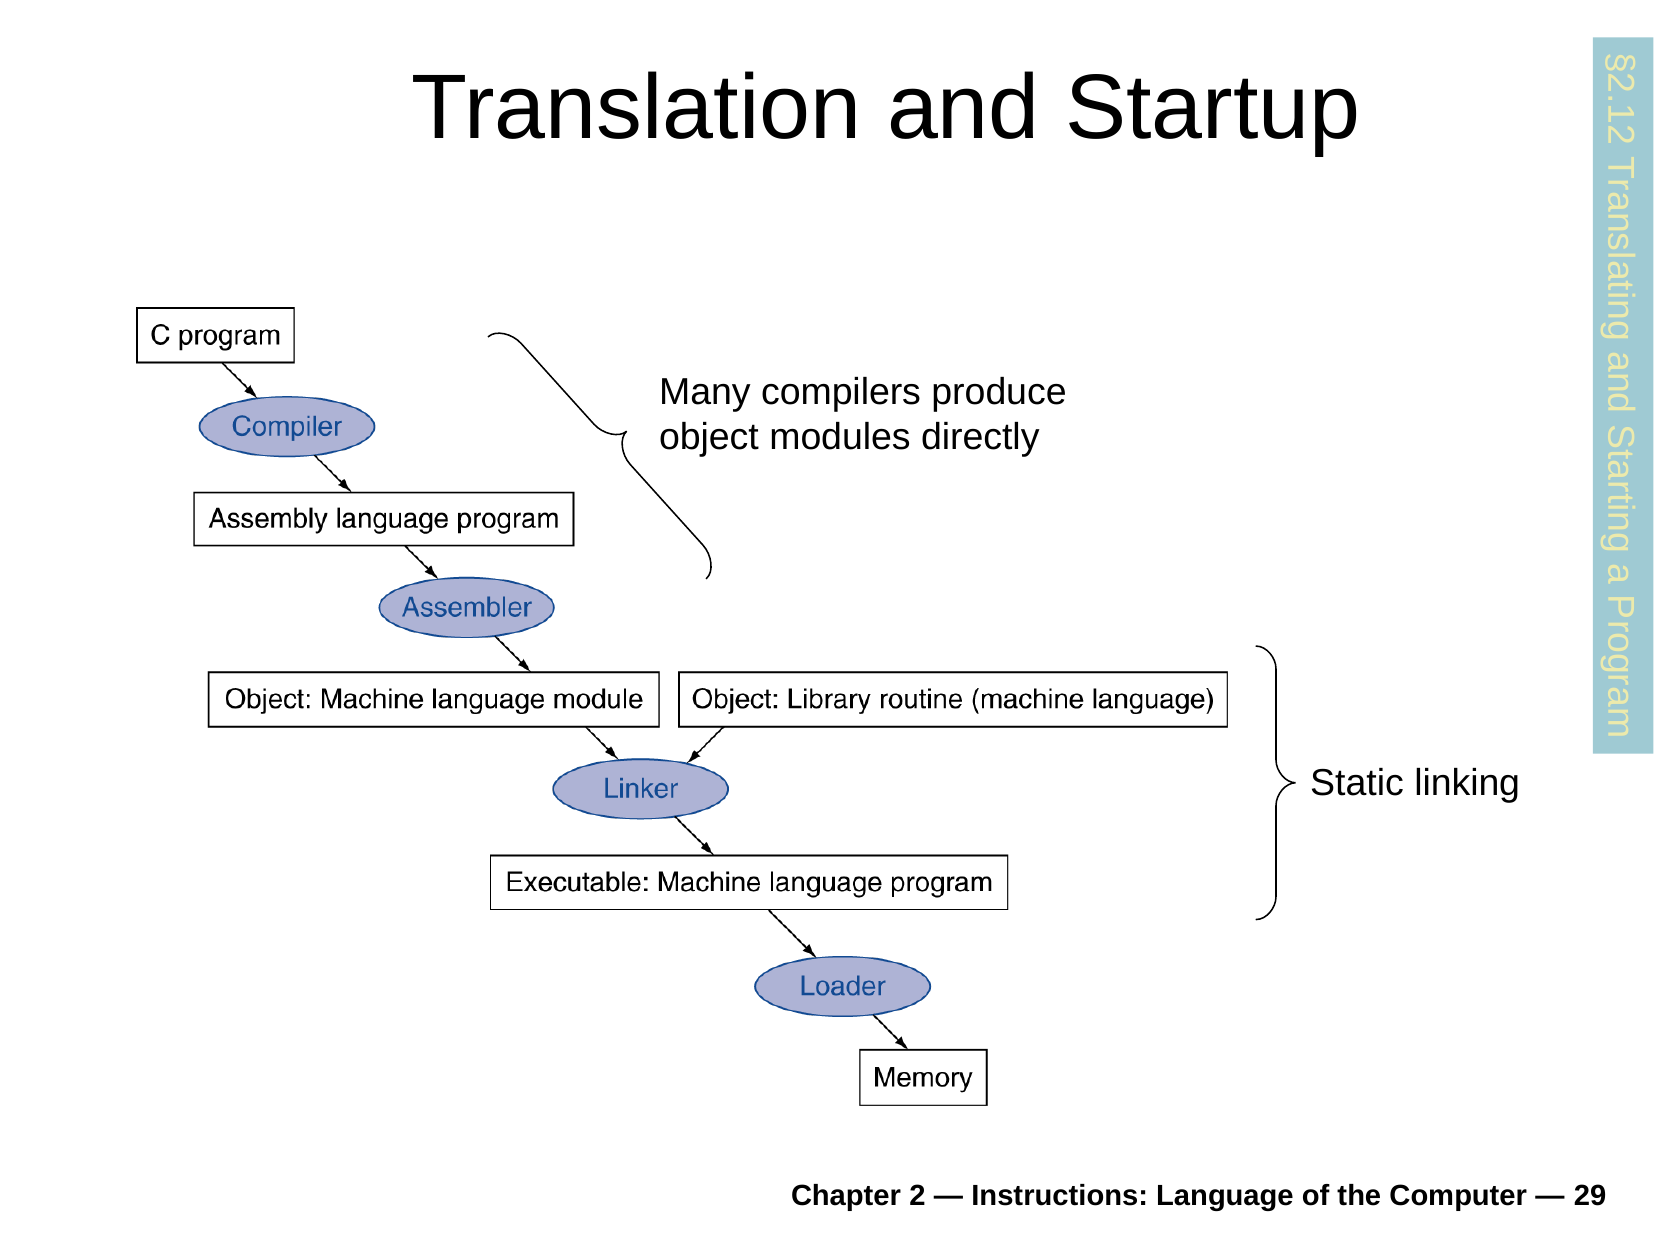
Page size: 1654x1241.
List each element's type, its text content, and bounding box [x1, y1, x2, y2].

text_box §2.12 Translating and Starting a Program [1592, 37, 1654, 754]
text_box Many compilers produce object modules directly [644, 359, 1140, 466]
text_box Static linking [1295, 750, 1577, 811]
picture [136, 307, 1228, 1106]
title Translation and Startup [123, 26, 1618, 165]
text_box Chapter 2 — Instructions: Language of the Computer — <number> [305, 1153, 1622, 1219]
